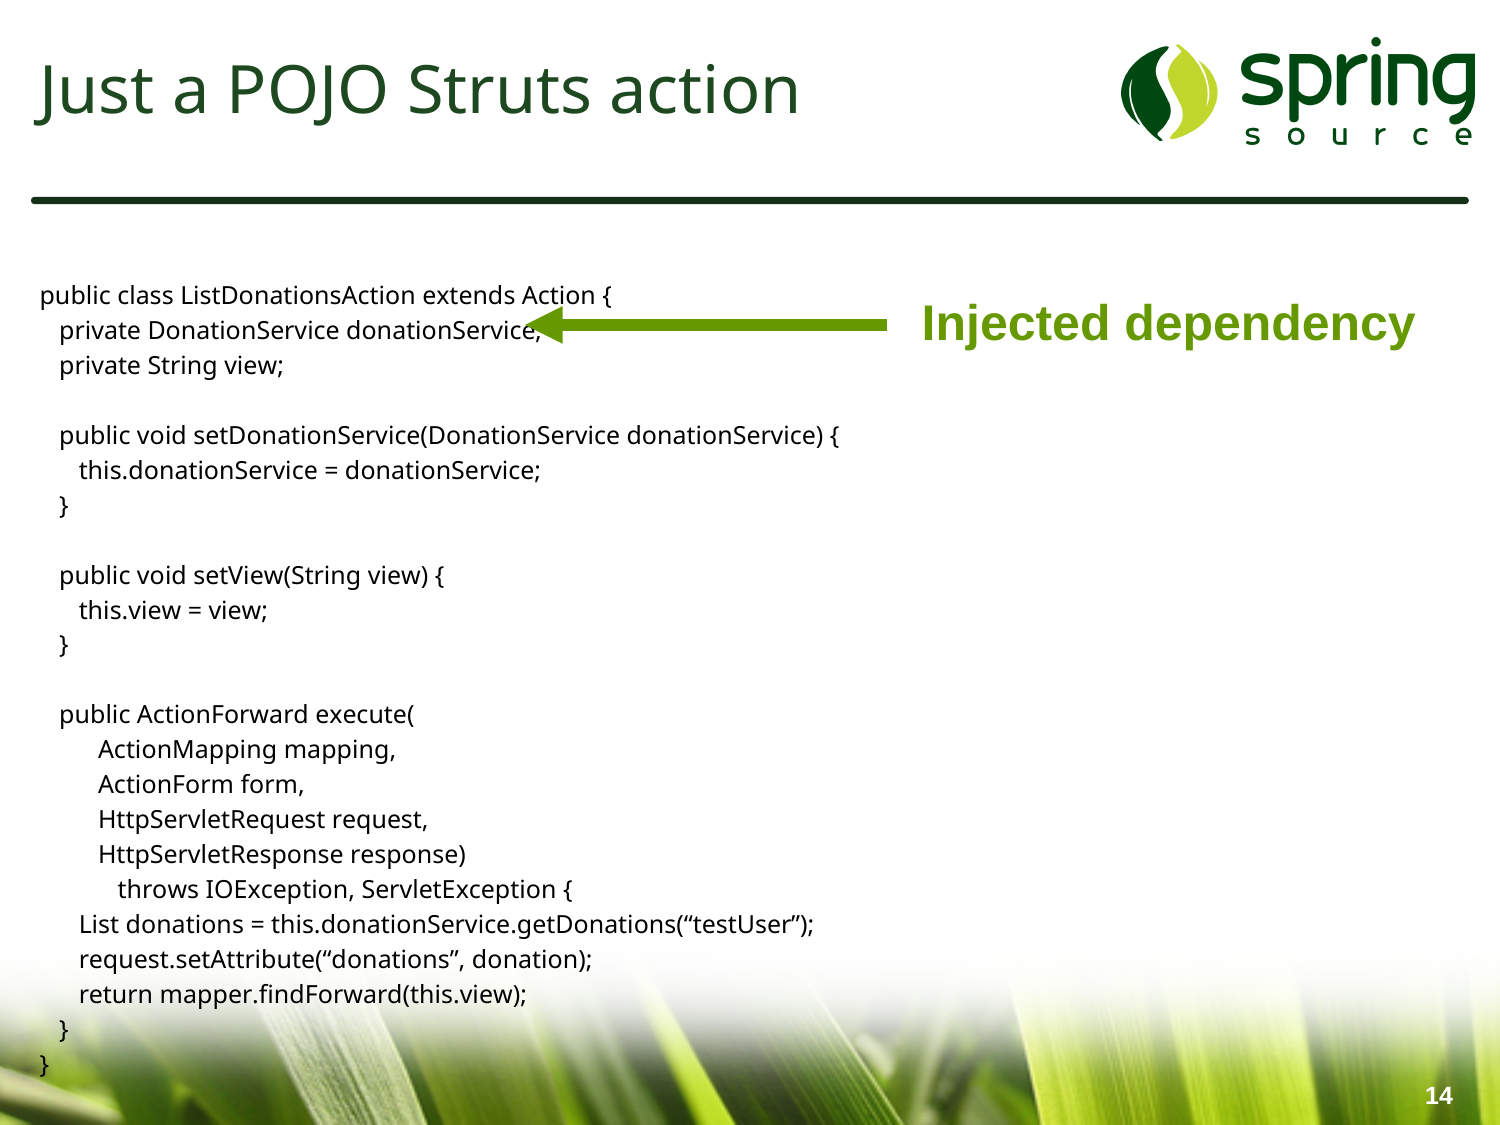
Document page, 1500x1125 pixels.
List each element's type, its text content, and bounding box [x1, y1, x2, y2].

text_box Injected dependency [900, 287, 1438, 359]
list public class ListDonationsAction extends Action { private DonationService donationService; private String view; public void setDonationService(DonationService donationService) { this.donationService = donationService; } public void setView(String view) { this.view = view; } public ActionForward execute( ActionMapping mapping, ActionForm form, HttpServletRequest request, HttpServletResponse response) throws IOException, ServletException { List donations = this.donationService.getDonations(“testUser”); request.setAttribute(“donations”, donation); return mapper.findForward(this.view); } } [24, 275, 1438, 1039]
title Just a POJO Struts action [24, 0, 1301, 176]
picture [0, 944, 1500, 1125]
picture [1301, 37, 1475, 145]
